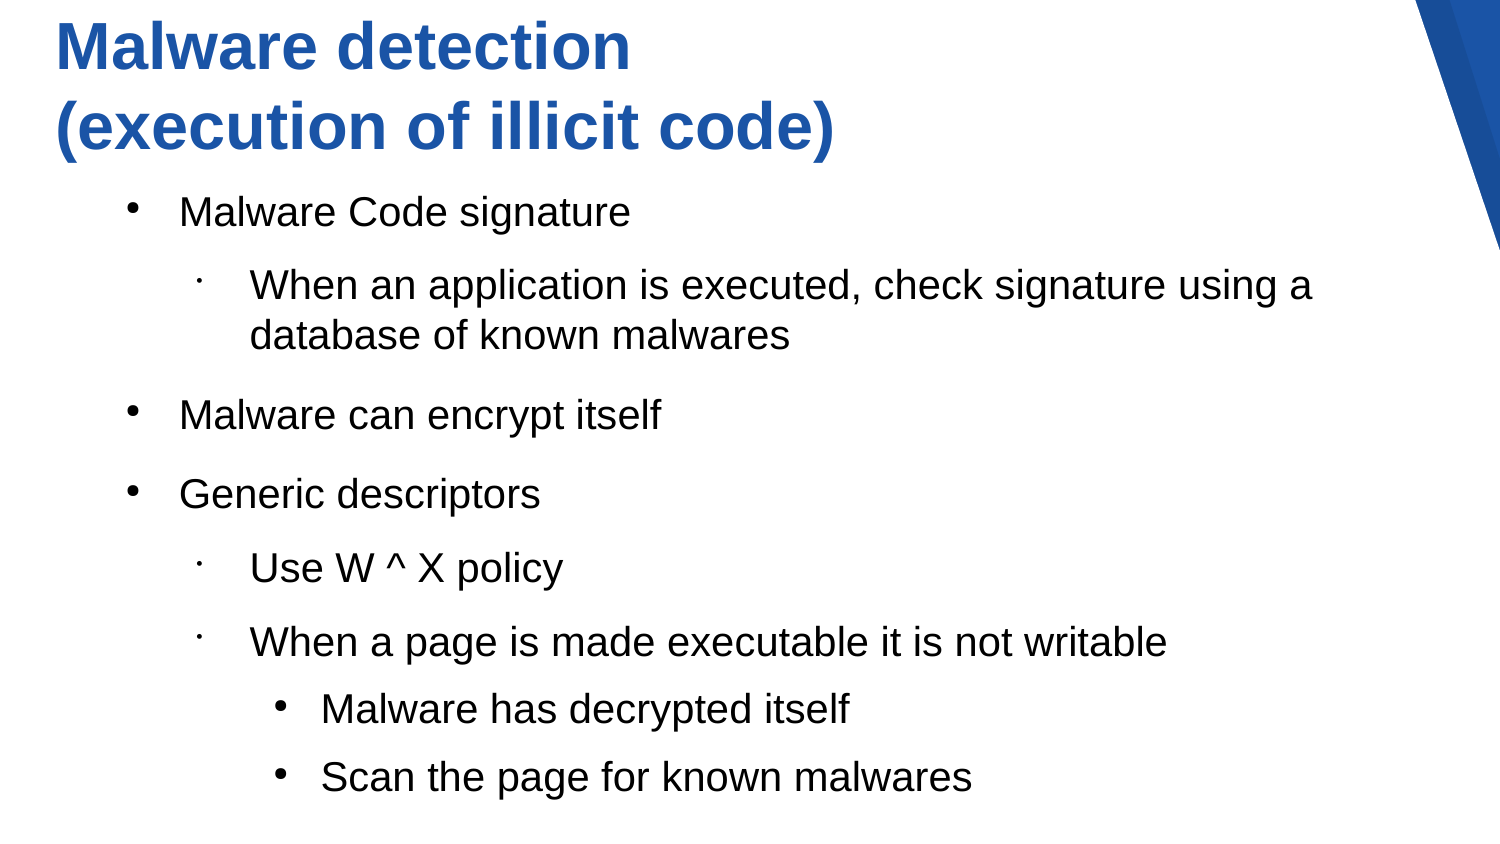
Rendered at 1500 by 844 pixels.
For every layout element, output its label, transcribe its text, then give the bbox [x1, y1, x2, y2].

list Malware Code signature When an application is executed, check signature using a database of known malwares Malware can encrypt itself Generic descriptors Use W ^ X policy When a page is made executable it is not writable Malware has decrypted itself Scan the page for known malwares [92, 169, 1411, 736]
title Malware detection (execution of illicit code) [40, 110, 1231, 178]
